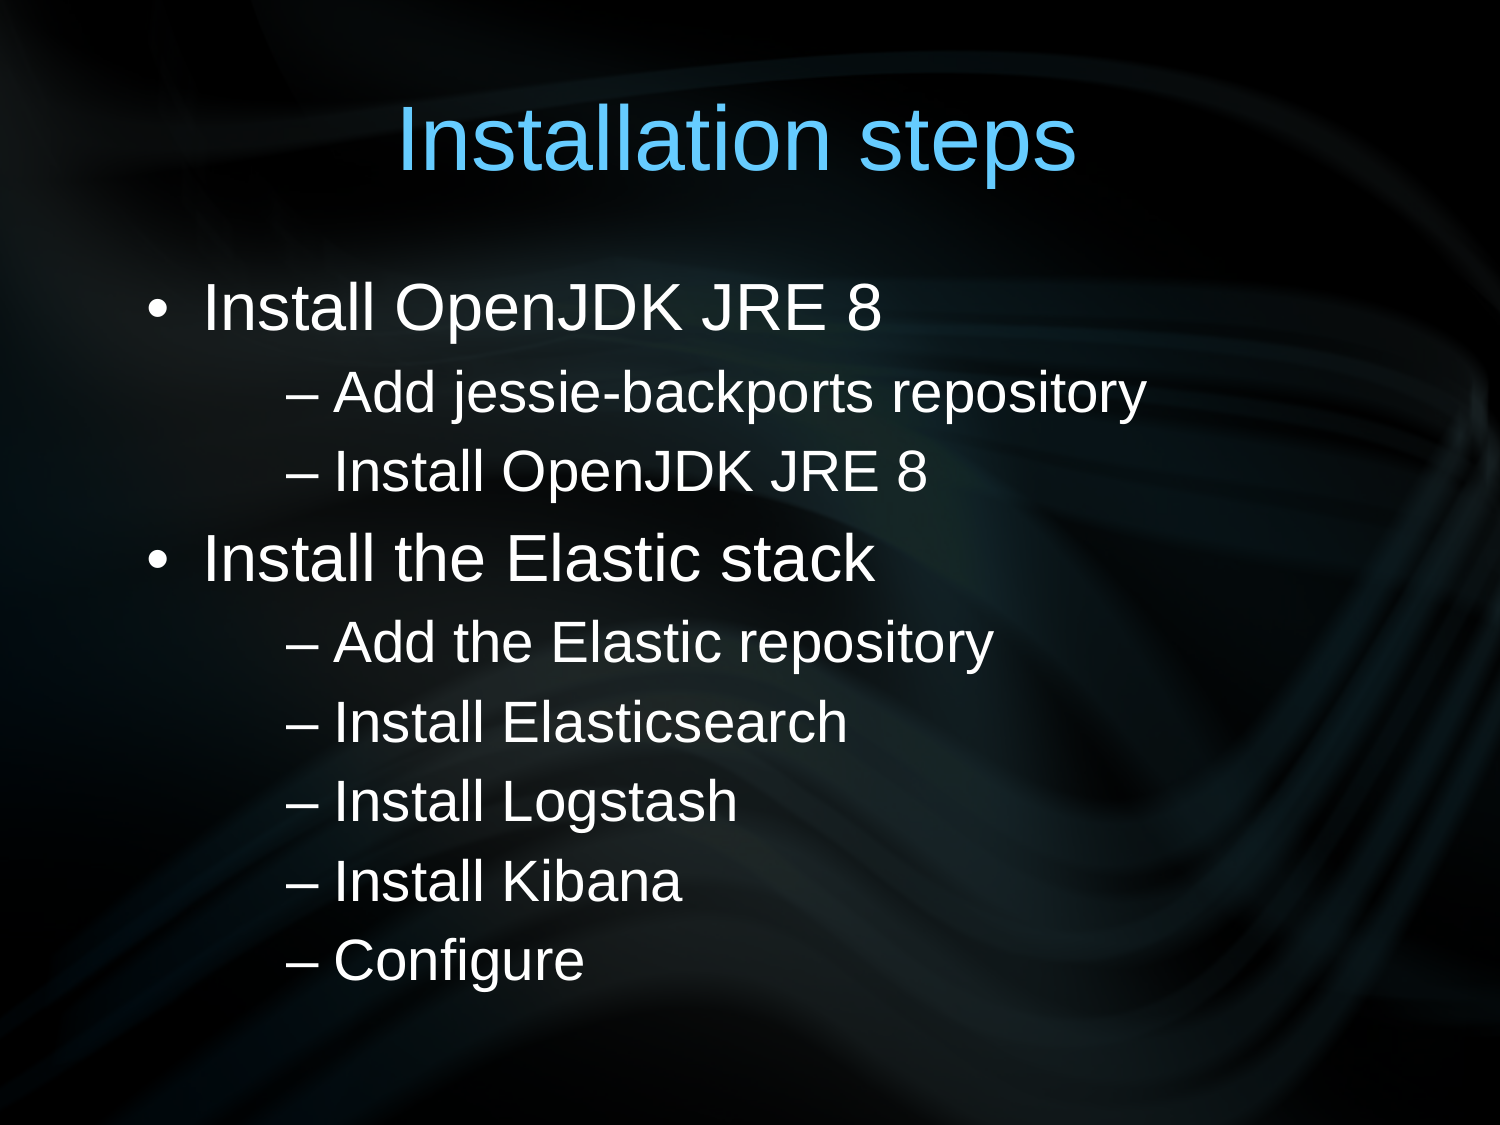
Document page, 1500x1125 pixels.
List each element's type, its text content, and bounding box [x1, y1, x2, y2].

title Installation steps [75, 45, 1426, 233]
list Install OpenJDK JRE 8 Add jessie-backports repository Install OpenJDK JRE 8 Install the Elastic stack Add the Elastic repository Install Elasticsearch Install Logstash Install Kibana Configure [75, 262, 1426, 1001]
